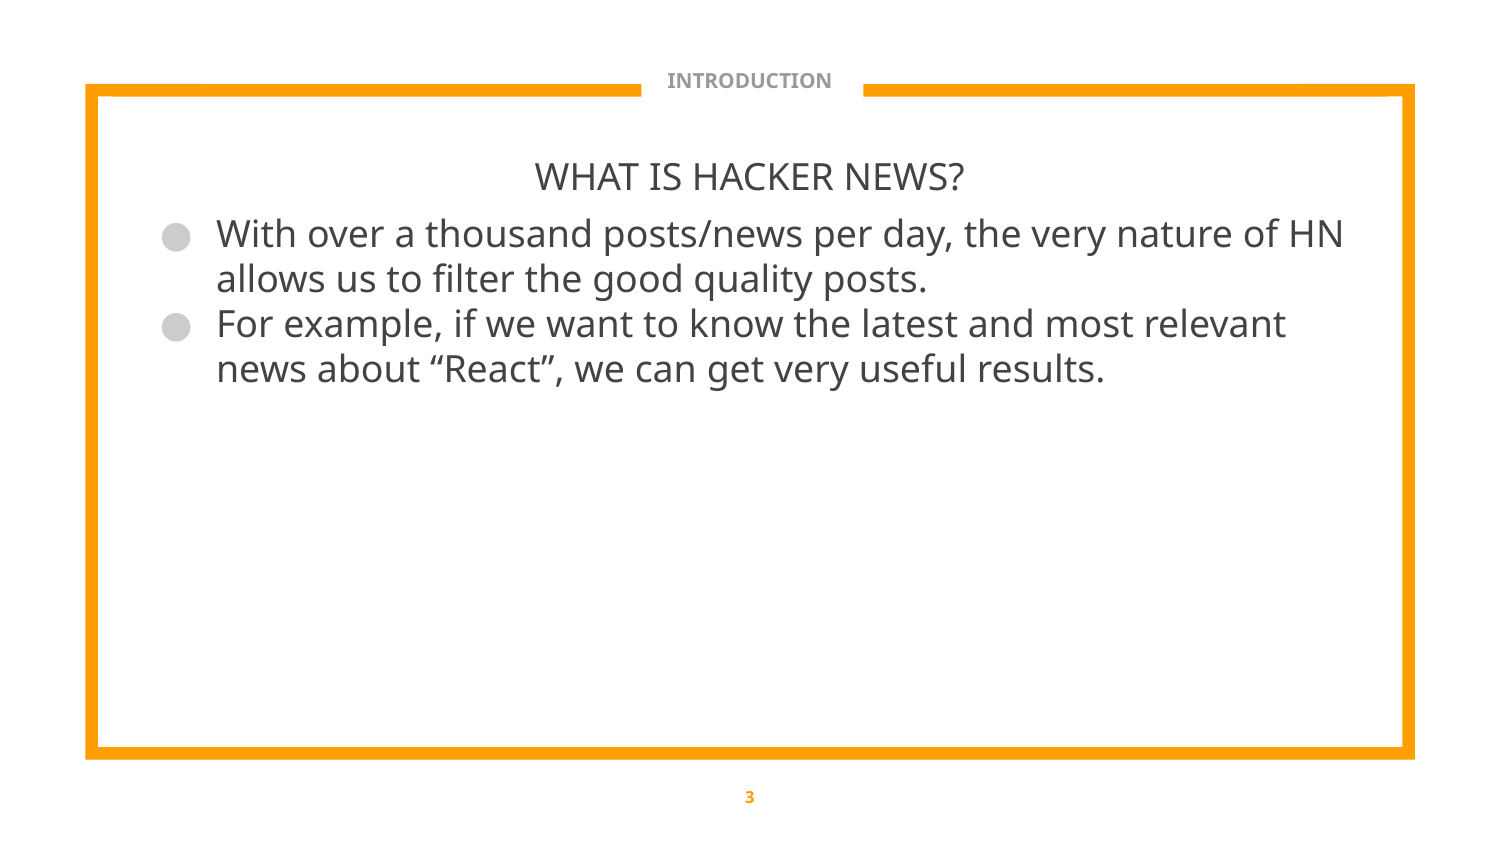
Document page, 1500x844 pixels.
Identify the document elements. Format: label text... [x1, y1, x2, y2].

title INTRODUCTION [641, 53, 859, 137]
list WHAT IS HACKER NEWS? With over a thousand posts/news per day, the very nature of HN allows us to filter the good quality posts. For example, if we want to know the latest and most relevant news about “React”, we can get very useful results. [126, 137, 1374, 719]
slide_number <number> [0, 753, 1500, 844]
